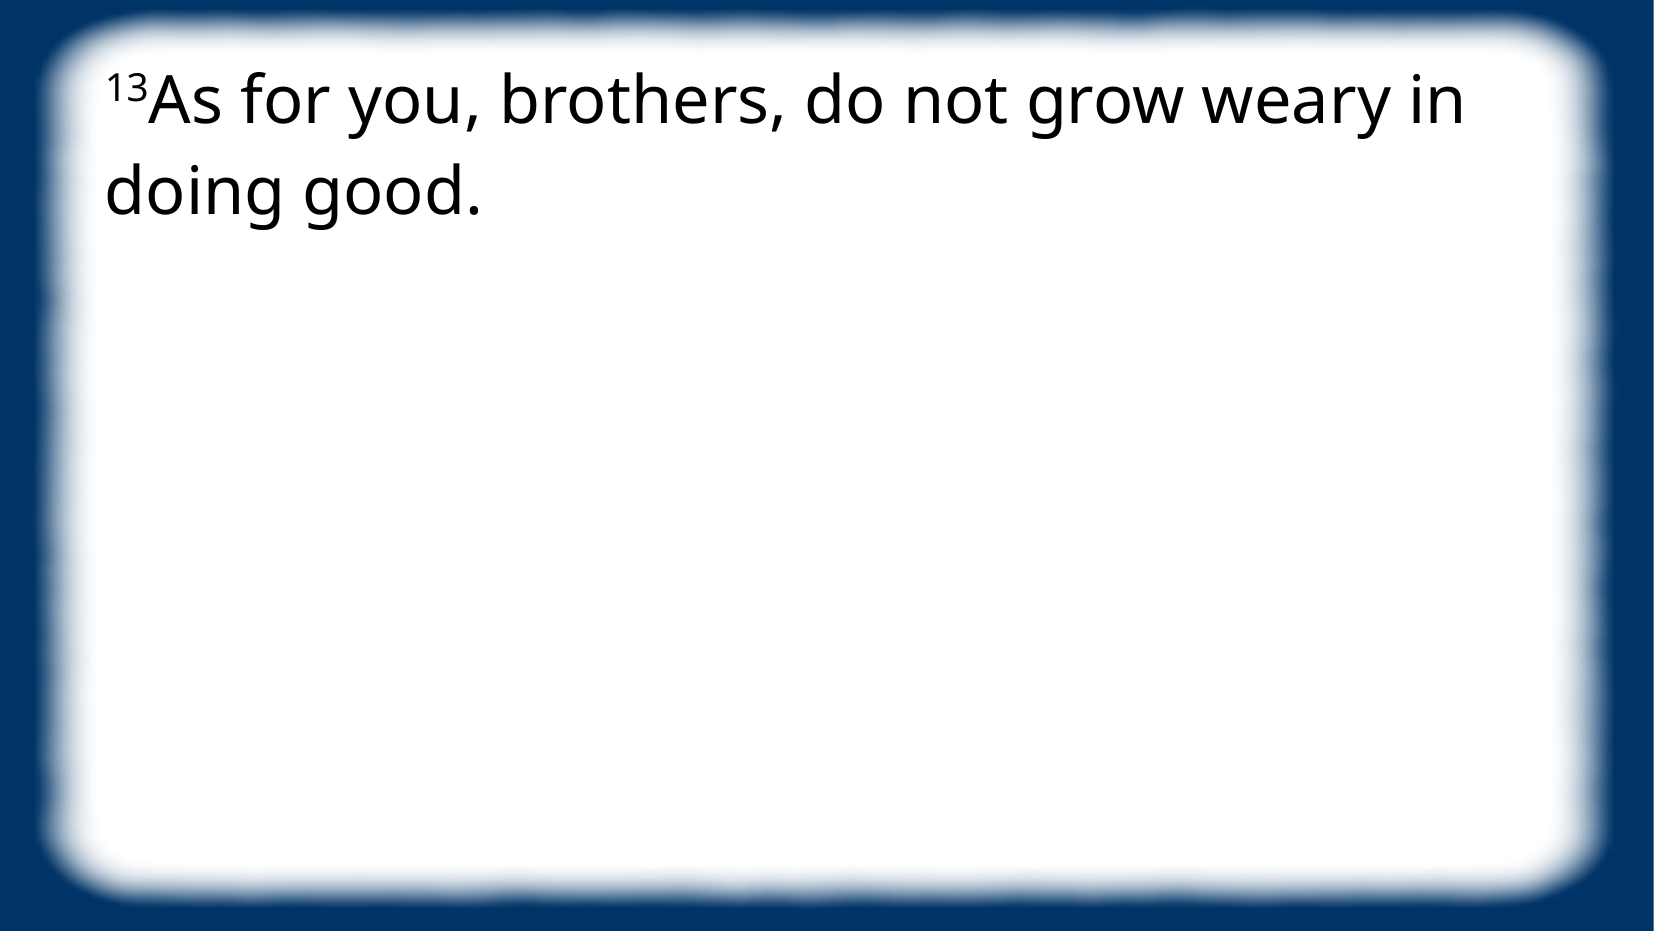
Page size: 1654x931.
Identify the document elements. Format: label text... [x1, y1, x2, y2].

text_box 13As for you, brothers, do not grow weary in doing good. [90, 45, 1561, 238]
picture [0, 0, 1654, 931]
